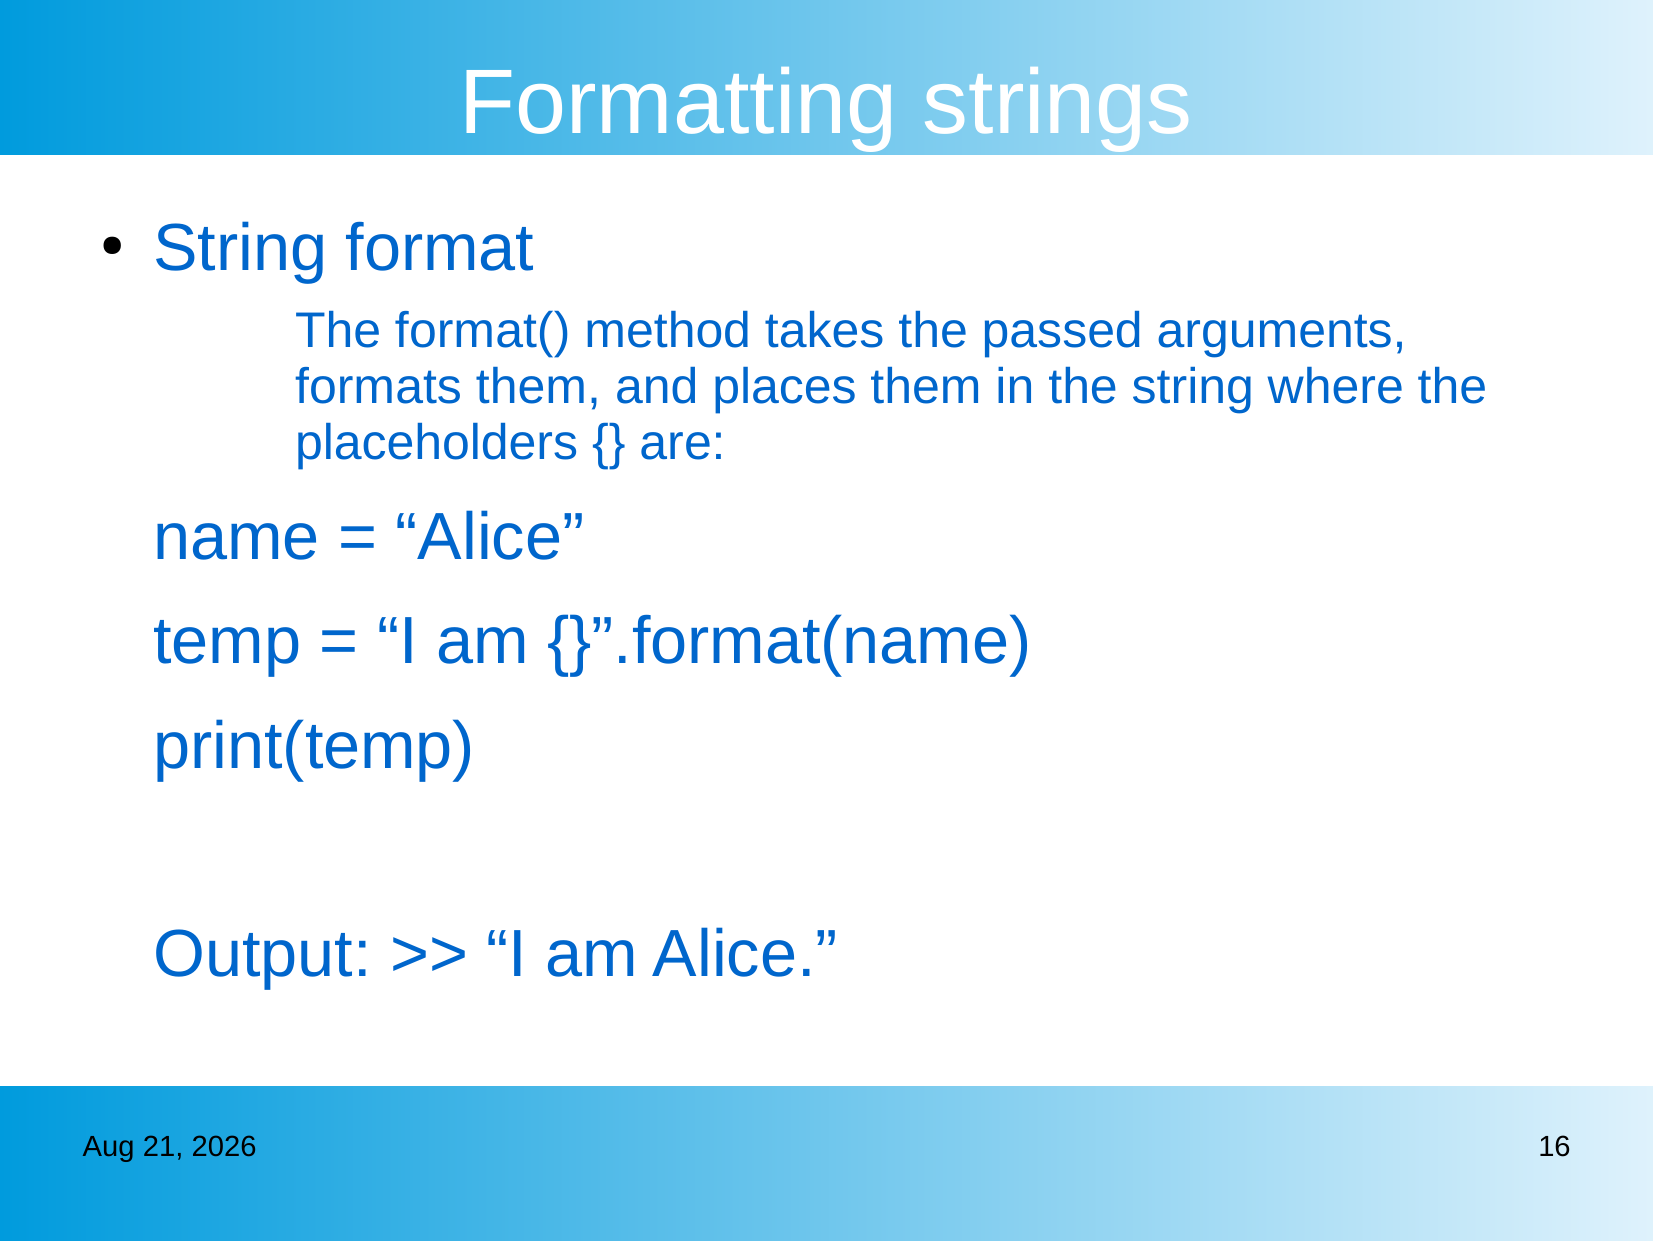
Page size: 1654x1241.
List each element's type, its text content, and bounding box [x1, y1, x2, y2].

list String format The format() method takes the passed arguments, formats them, and places them in the string where the placeholders {} are: name = “Alice” temp = “I am {}”.format(name) print(temp) Output: >> “I am Alice.” [82, 210, 1571, 1036]
title Formatting strings [82, 49, 1571, 155]
